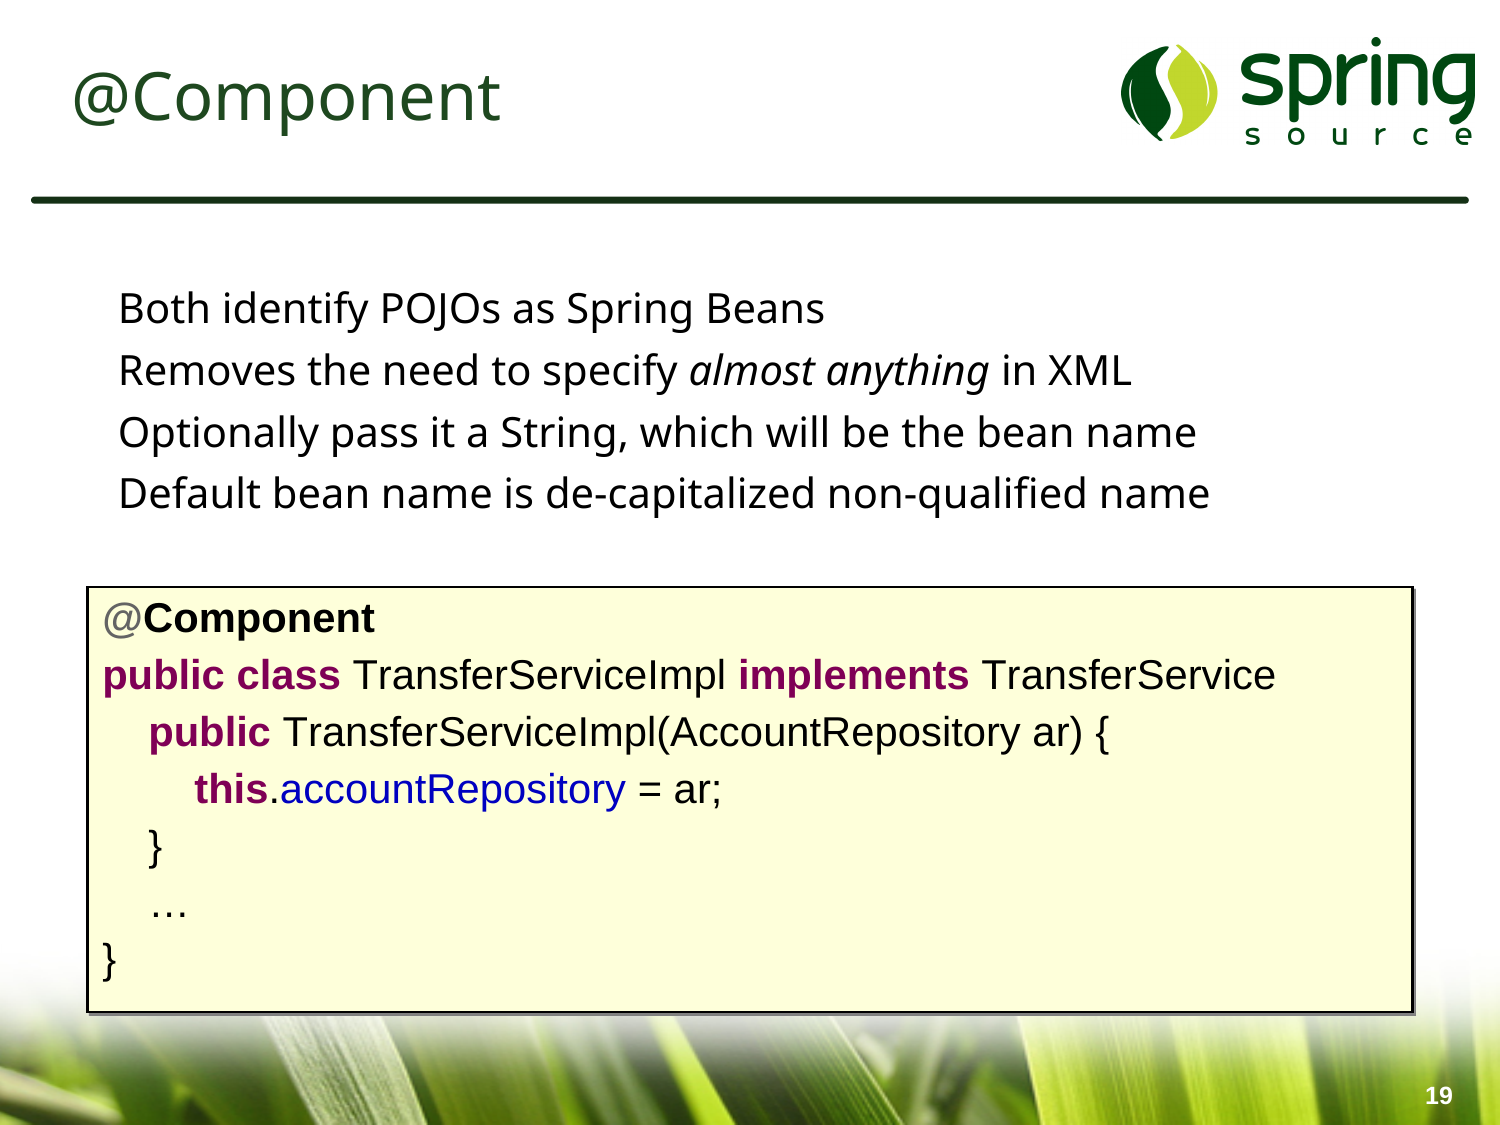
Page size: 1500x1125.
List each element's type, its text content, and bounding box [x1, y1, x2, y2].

picture [1121, 37, 1475, 145]
list Both identify POJOs as Spring Beans Removes the need to specify almost anything in XML Optionally pass it a String, which will be the bean name Default bean name is de-capitalized non-qualified name [103, 275, 1394, 510]
title @Component [56, 13, 1089, 176]
text_box @Component public class TransferServiceImpl implements TransferService public TransferServiceImpl(AccountRepository ar) { this.accountRepository = ar; } … } [87, 587, 1413, 1013]
picture [0, 944, 1500, 1125]
